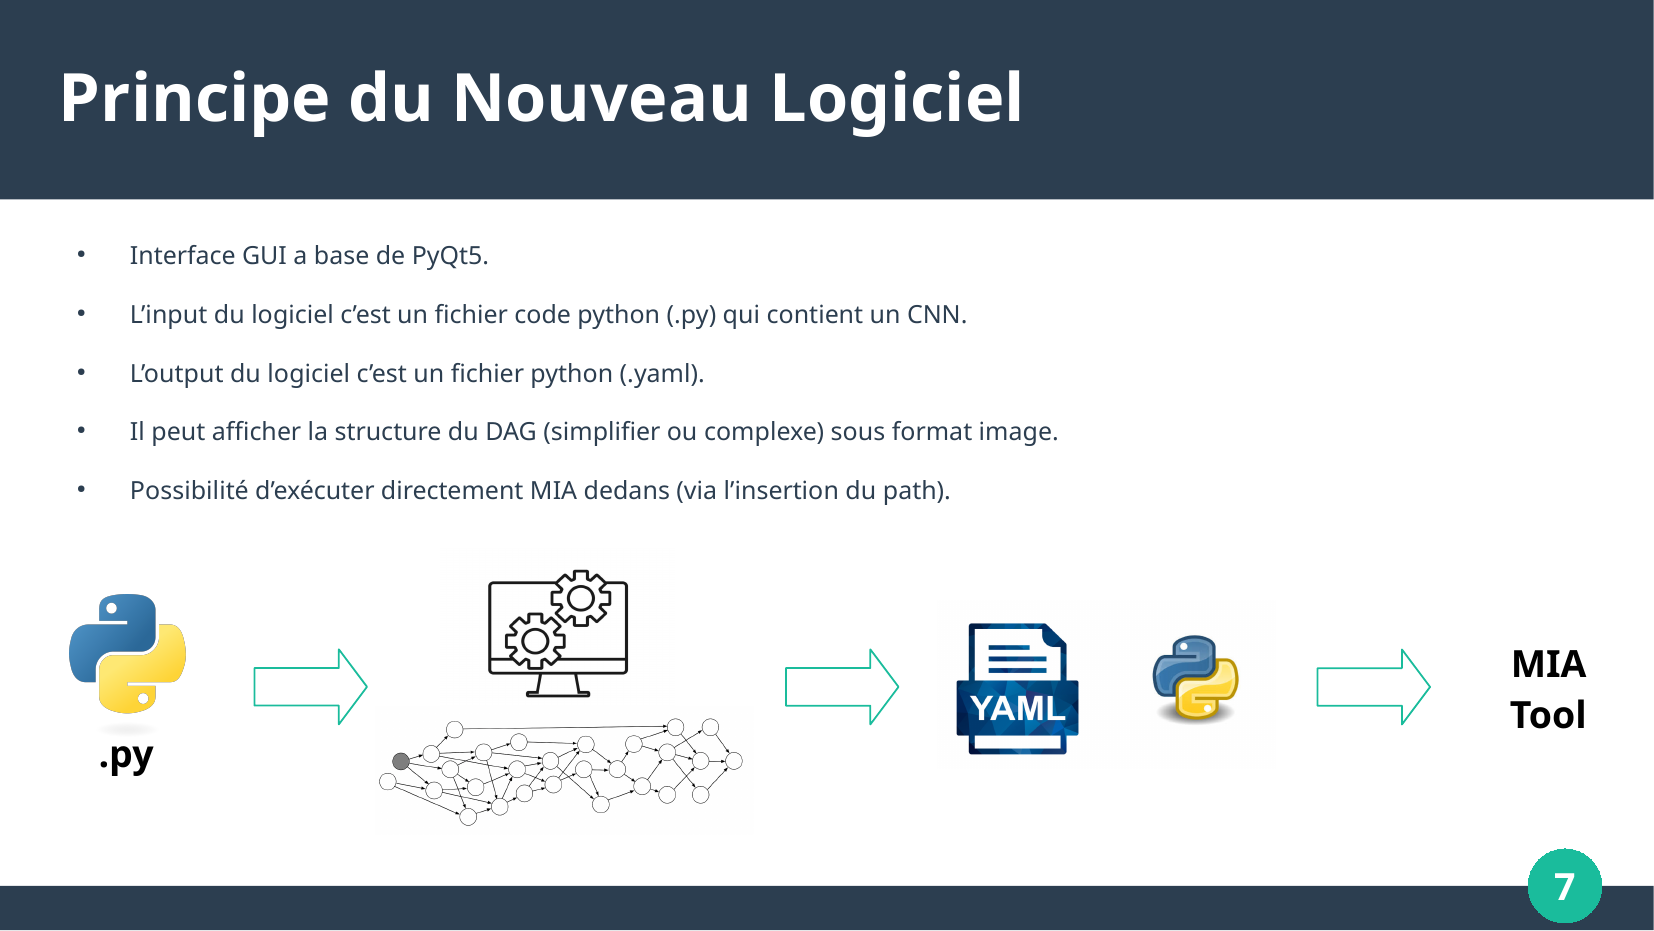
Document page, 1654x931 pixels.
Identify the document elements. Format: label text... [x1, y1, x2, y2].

text_box [785, 649, 899, 725]
list Interface GUI a base de PyQt5. L’input du logiciel c’est un fichier code python (.py) qui contient un CNN. L’output du logiciel c’est un fichier python (.yaml). Il peut afficher la structure du DAG (simplifier ou complexe) sous format image. Possibilité d’exécuter directement MIA dedans (via l’insertion du path). [59, 237, 1595, 858]
text_box [1317, 649, 1431, 725]
text_box MIA Tool [1456, 619, 1641, 758]
picture [375, 548, 754, 835]
text_box .py [59, 724, 193, 782]
title Principe du Nouveau Logiciel [59, 37, 1595, 155]
picture [937, 600, 1276, 769]
text_box [254, 649, 368, 725]
picture [69, 594, 198, 737]
